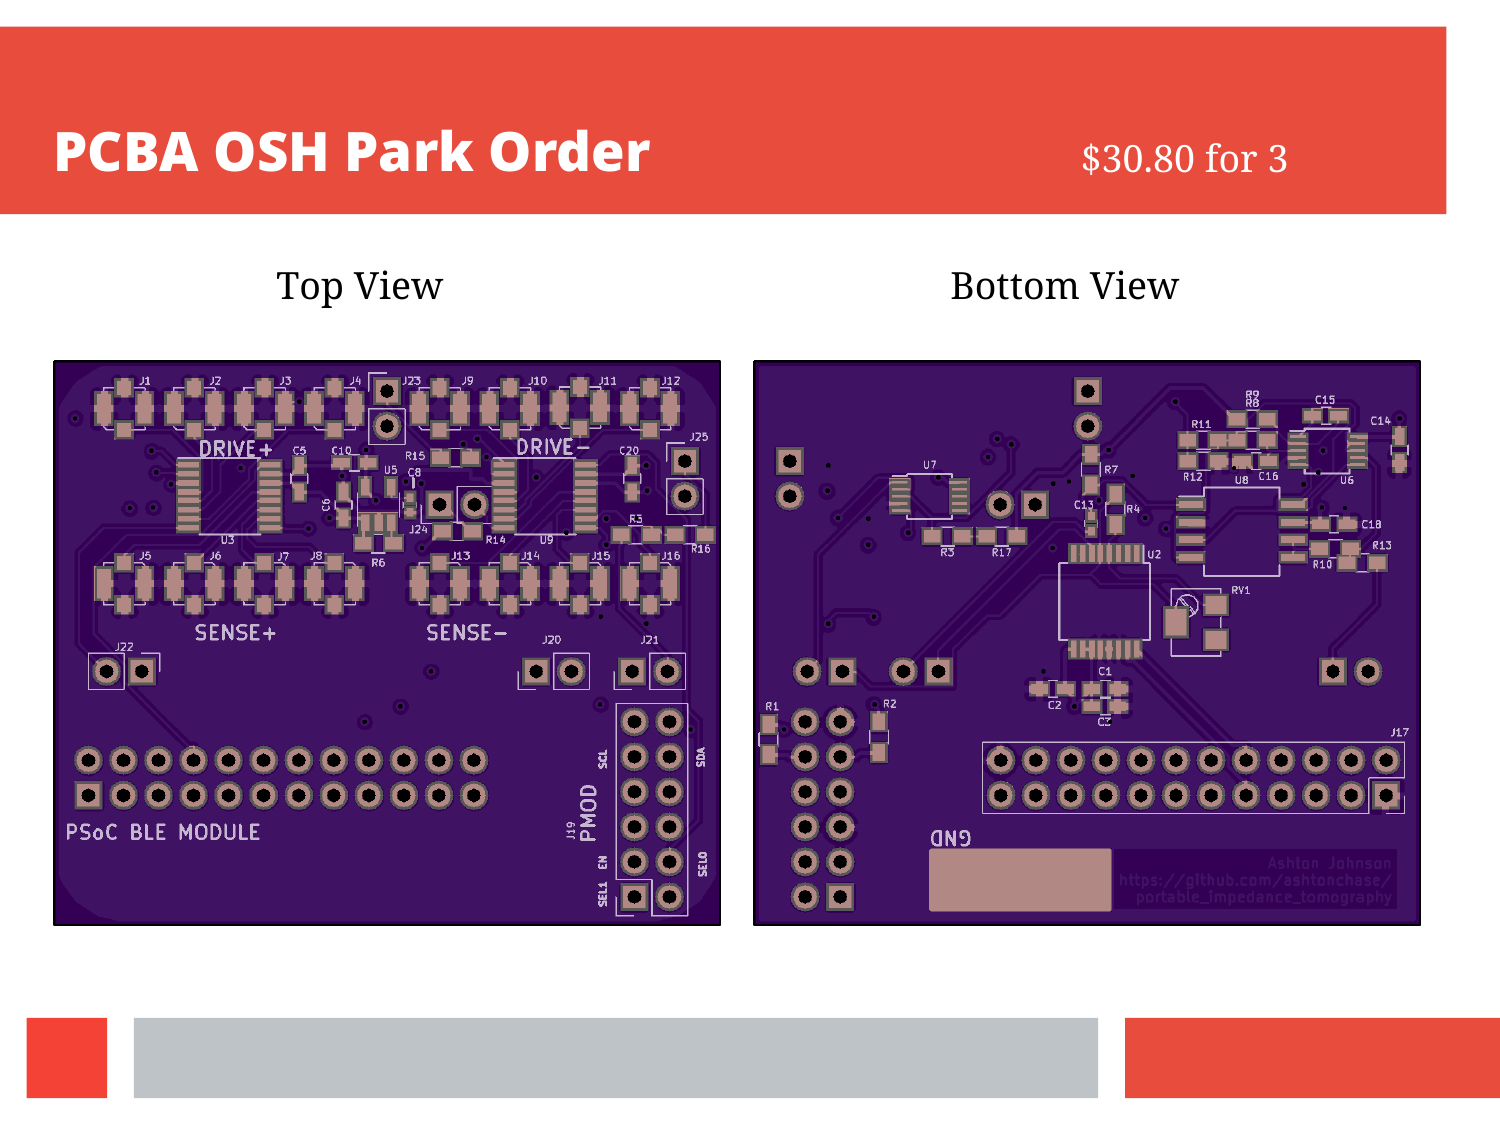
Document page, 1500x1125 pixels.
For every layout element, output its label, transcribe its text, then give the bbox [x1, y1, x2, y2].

text_box Bottom View [900, 255, 1231, 315]
title PCBA OSH Park Order [53, 53, 1447, 188]
picture [753, 360, 1421, 926]
text_box Top View [195, 254, 526, 315]
picture [53, 360, 721, 926]
text_box $30.80 for 3 [1020, 127, 1351, 188]
